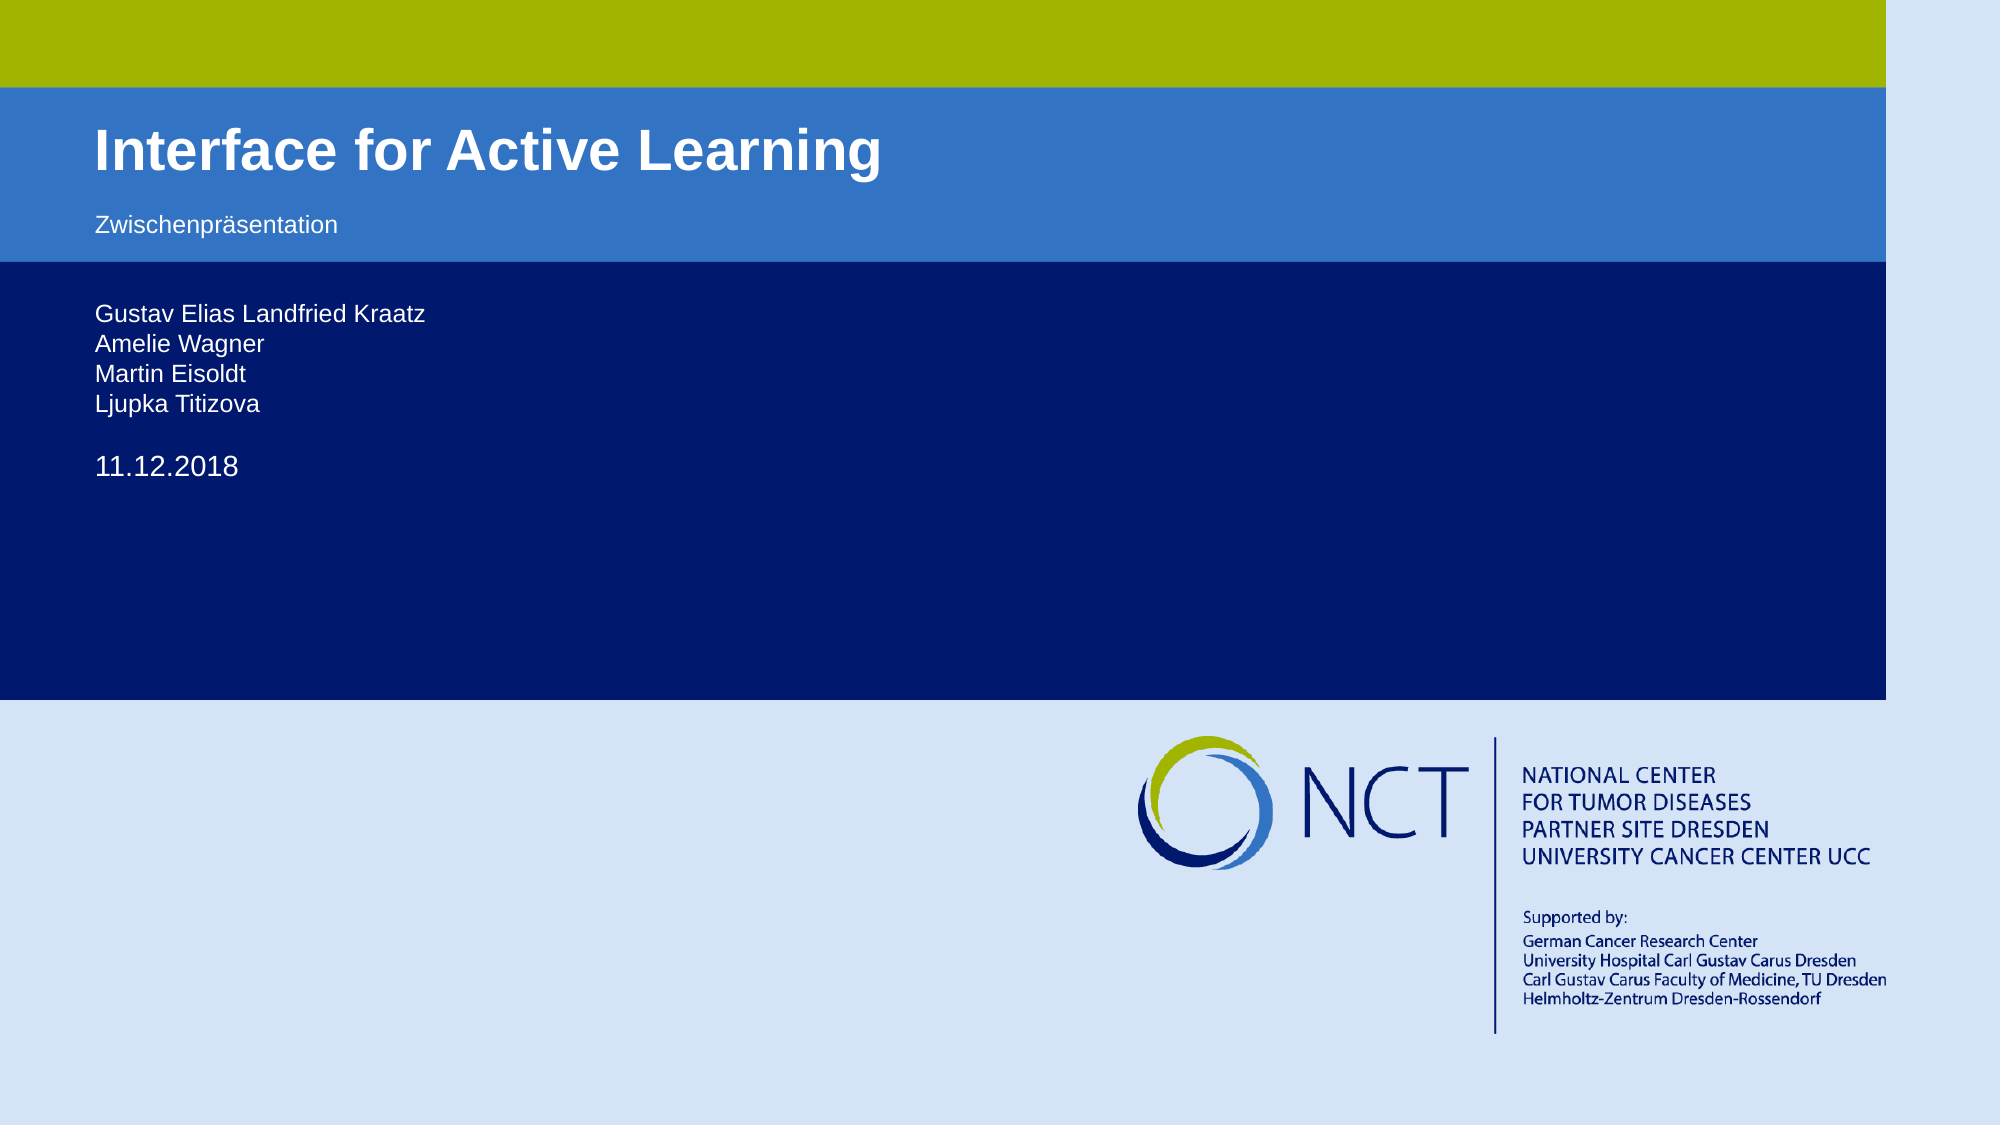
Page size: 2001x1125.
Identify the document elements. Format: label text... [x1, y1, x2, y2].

title Interface for Active Learning [94, 112, 1886, 208]
picture [1138, 736, 1886, 1034]
subtitle Zwischenpräsentation Gustav Elias Landfried Kraatz Amelie Wagner Martin Eisoldt Ljupka Titizova 11.12.2018 [94, 208, 1886, 464]
